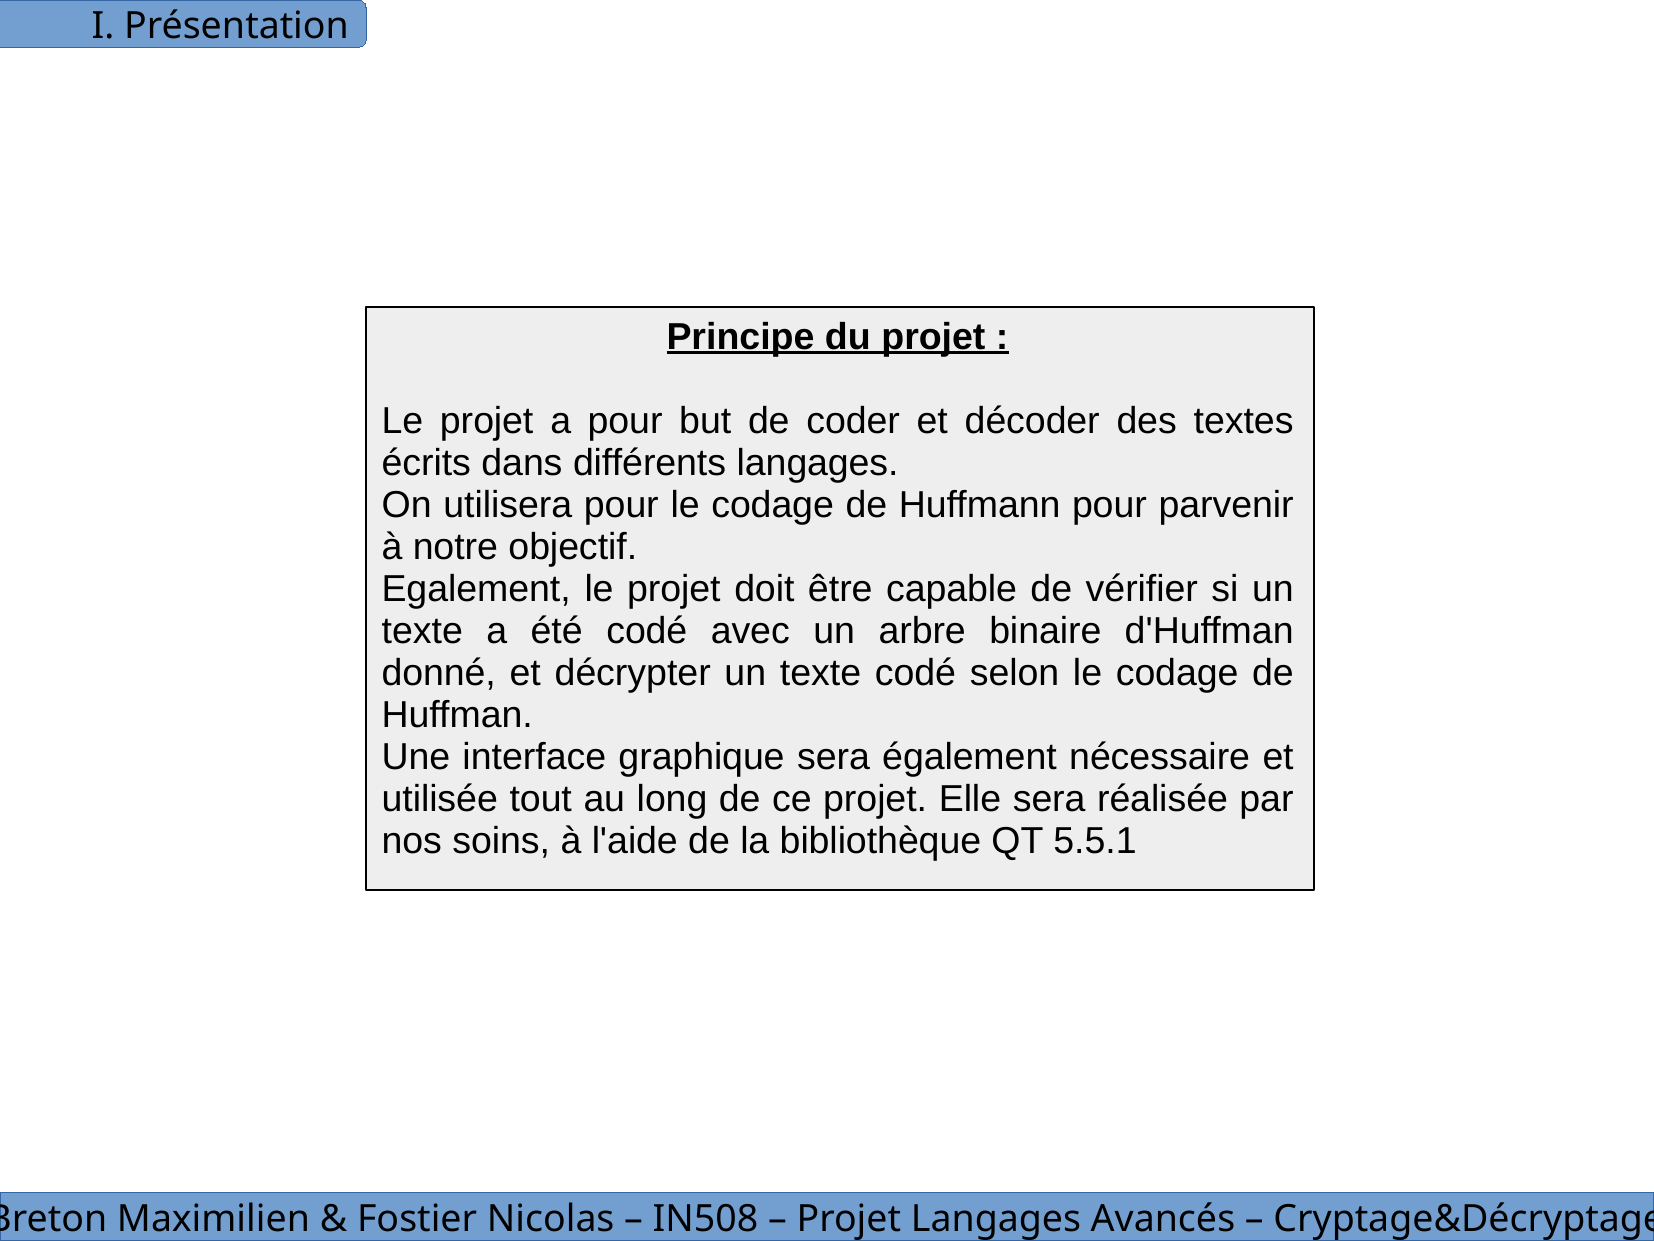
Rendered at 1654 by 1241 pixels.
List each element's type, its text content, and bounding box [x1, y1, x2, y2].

text_box I. Présentation [0, 0, 367, 48]
text_box Principe du projet : Le projet a pour but de coder et décoder des textes écrits dans différents langages. On utilisera pour le codage de Huffmann pour parvenir à notre objectif. Egalement, le projet doit être capable de vérifier si un texte a été codé avec un arbre binaire d'Huffman donné, et décrypter un texte codé selon le codage de Huffman. Une interface graphique sera également nécessaire et utilisée tout au long de ce projet. Elle sera réalisée par nos soins, à l'aide de la bibliothèque QT 5.5.1 [366, 307, 1315, 891]
text_box Breton Maximilien & Fostier Nicolas – IN508 – Projet Langages Avancés – Cryptage&Décryptage [0, 1192, 1654, 1241]
